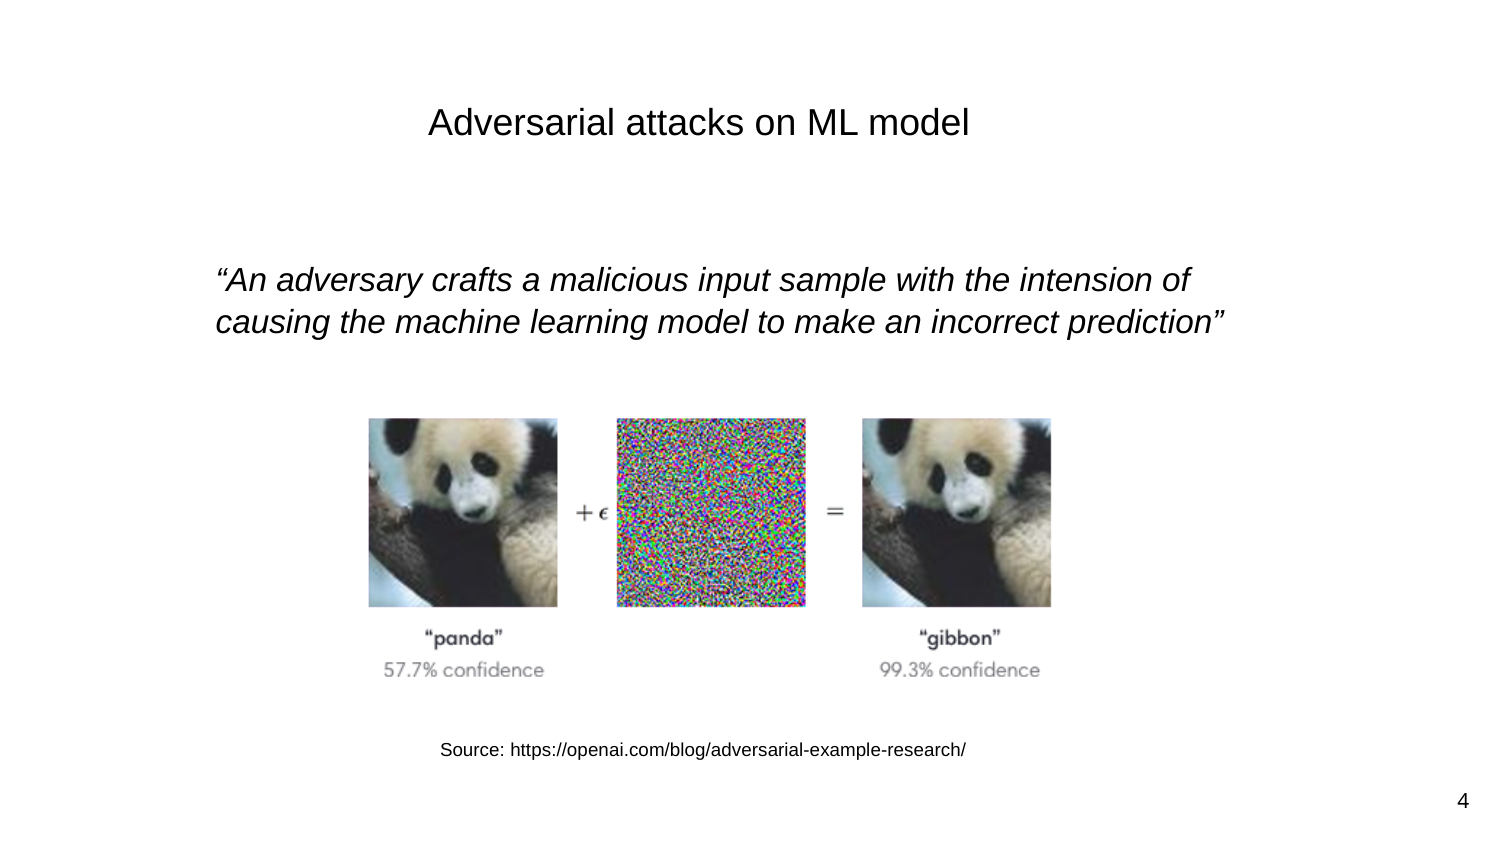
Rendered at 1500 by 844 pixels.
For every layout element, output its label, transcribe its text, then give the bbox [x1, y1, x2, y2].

picture [330, 377, 1143, 686]
text_box “An adversary crafts a malicious input sample with the intension of causing the machine learning model to make an incorrect prediction” [200, 248, 1240, 390]
text_box Source: https://openai.com/blog/adversarial-example-research/ [425, 732, 981, 769]
text_box Adversarial attacks on ML model [413, 94, 985, 194]
